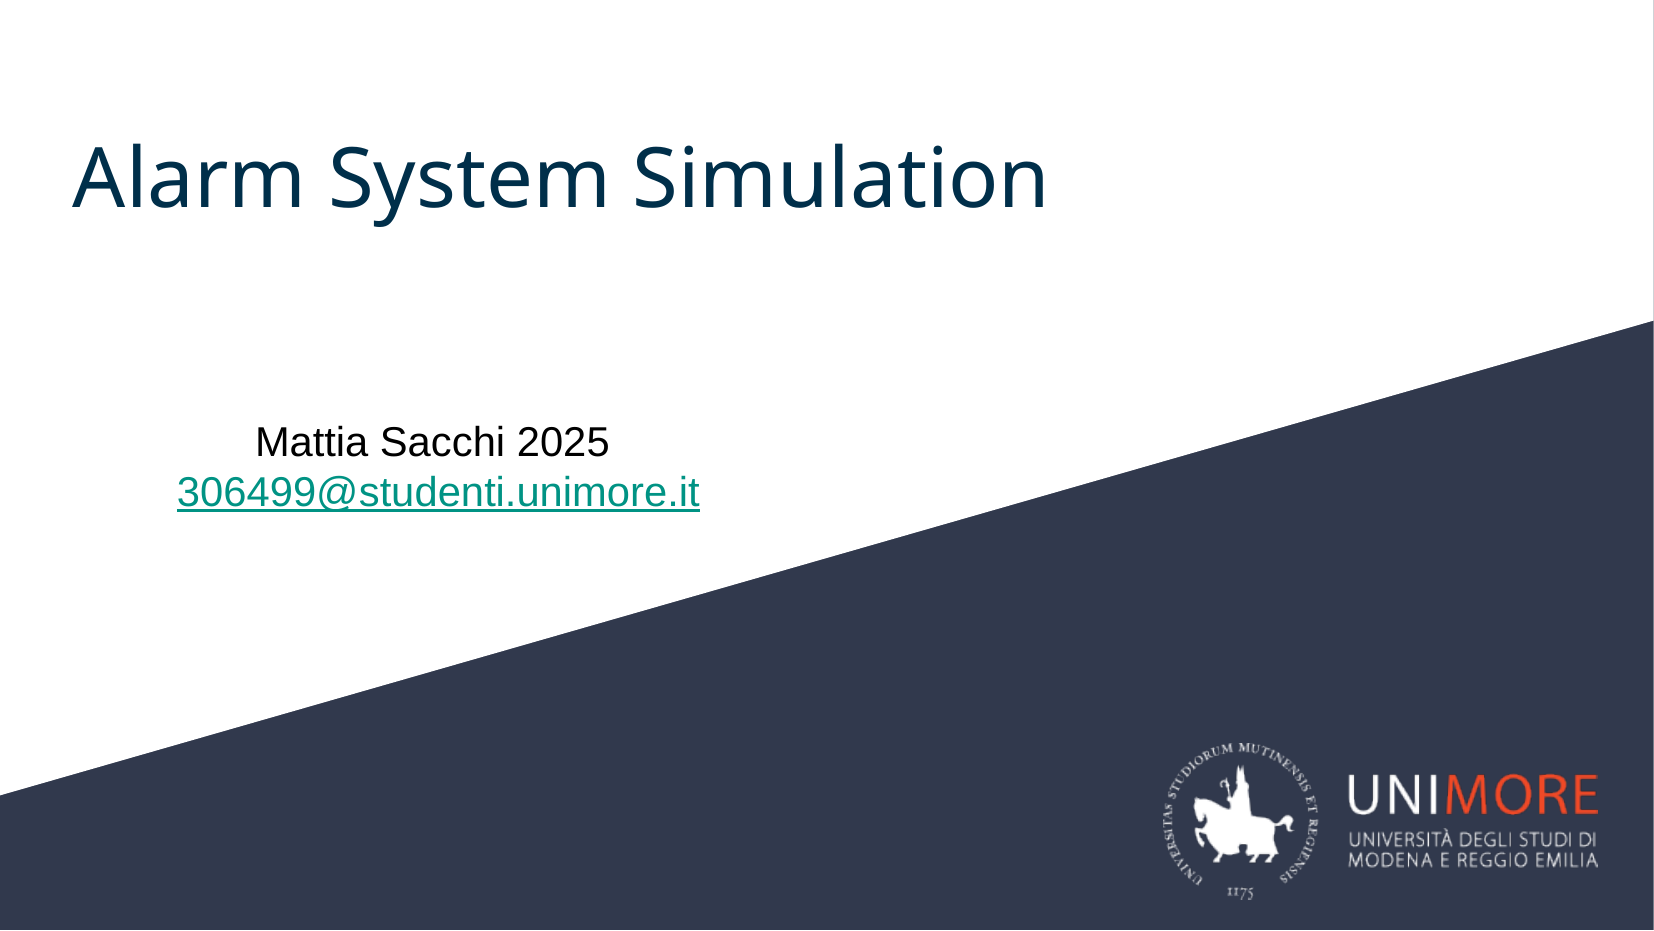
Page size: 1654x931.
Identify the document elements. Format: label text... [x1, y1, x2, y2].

picture [1163, 743, 1598, 900]
title Alarm System Simulation [56, 107, 1598, 340]
text_box Mattia Sacchi 2025 306499@studenti.unimore.it [25, 413, 851, 517]
